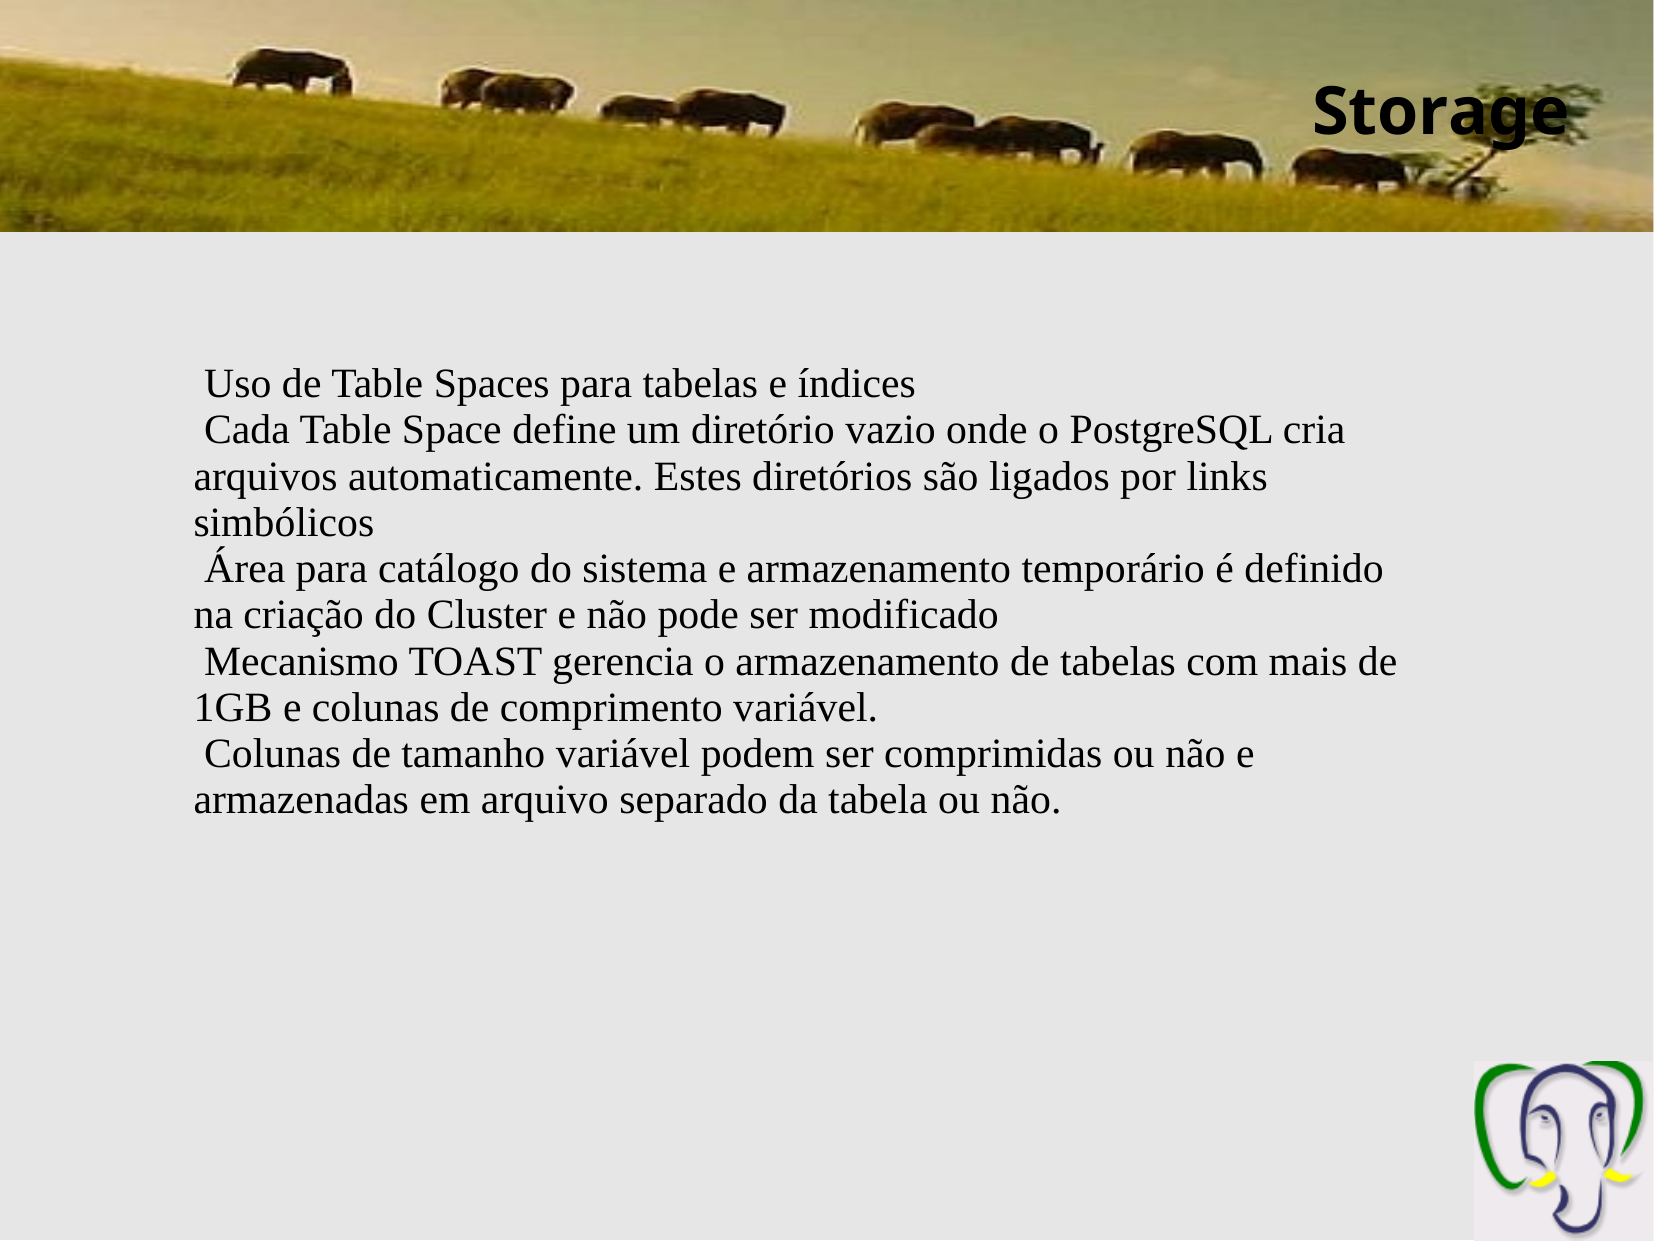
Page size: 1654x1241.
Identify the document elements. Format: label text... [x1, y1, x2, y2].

picture [1474, 1061, 1654, 1241]
text_box Storage [523, 55, 1585, 168]
text_box Uso de Table Spaces para tabelas e índices Cada Table Space define um diretório vazio onde o PostgreSQL cria arquivos automaticamente. Estes diretórios são ligados por links simbólicos Área para catálogo do sistema e armazenamento temporário é definido na criação do Cluster e não pode ser modificado Mecanismo TOAST gerencia o armazenamento de tabelas com mais de 1GB e colunas de comprimento variável. Colunas de tamanho variável podem ser comprimidas ou não e armazenadas em arquivo separado da tabela ou não. [178, 352, 1419, 1007]
picture [0, 0, 1654, 232]
